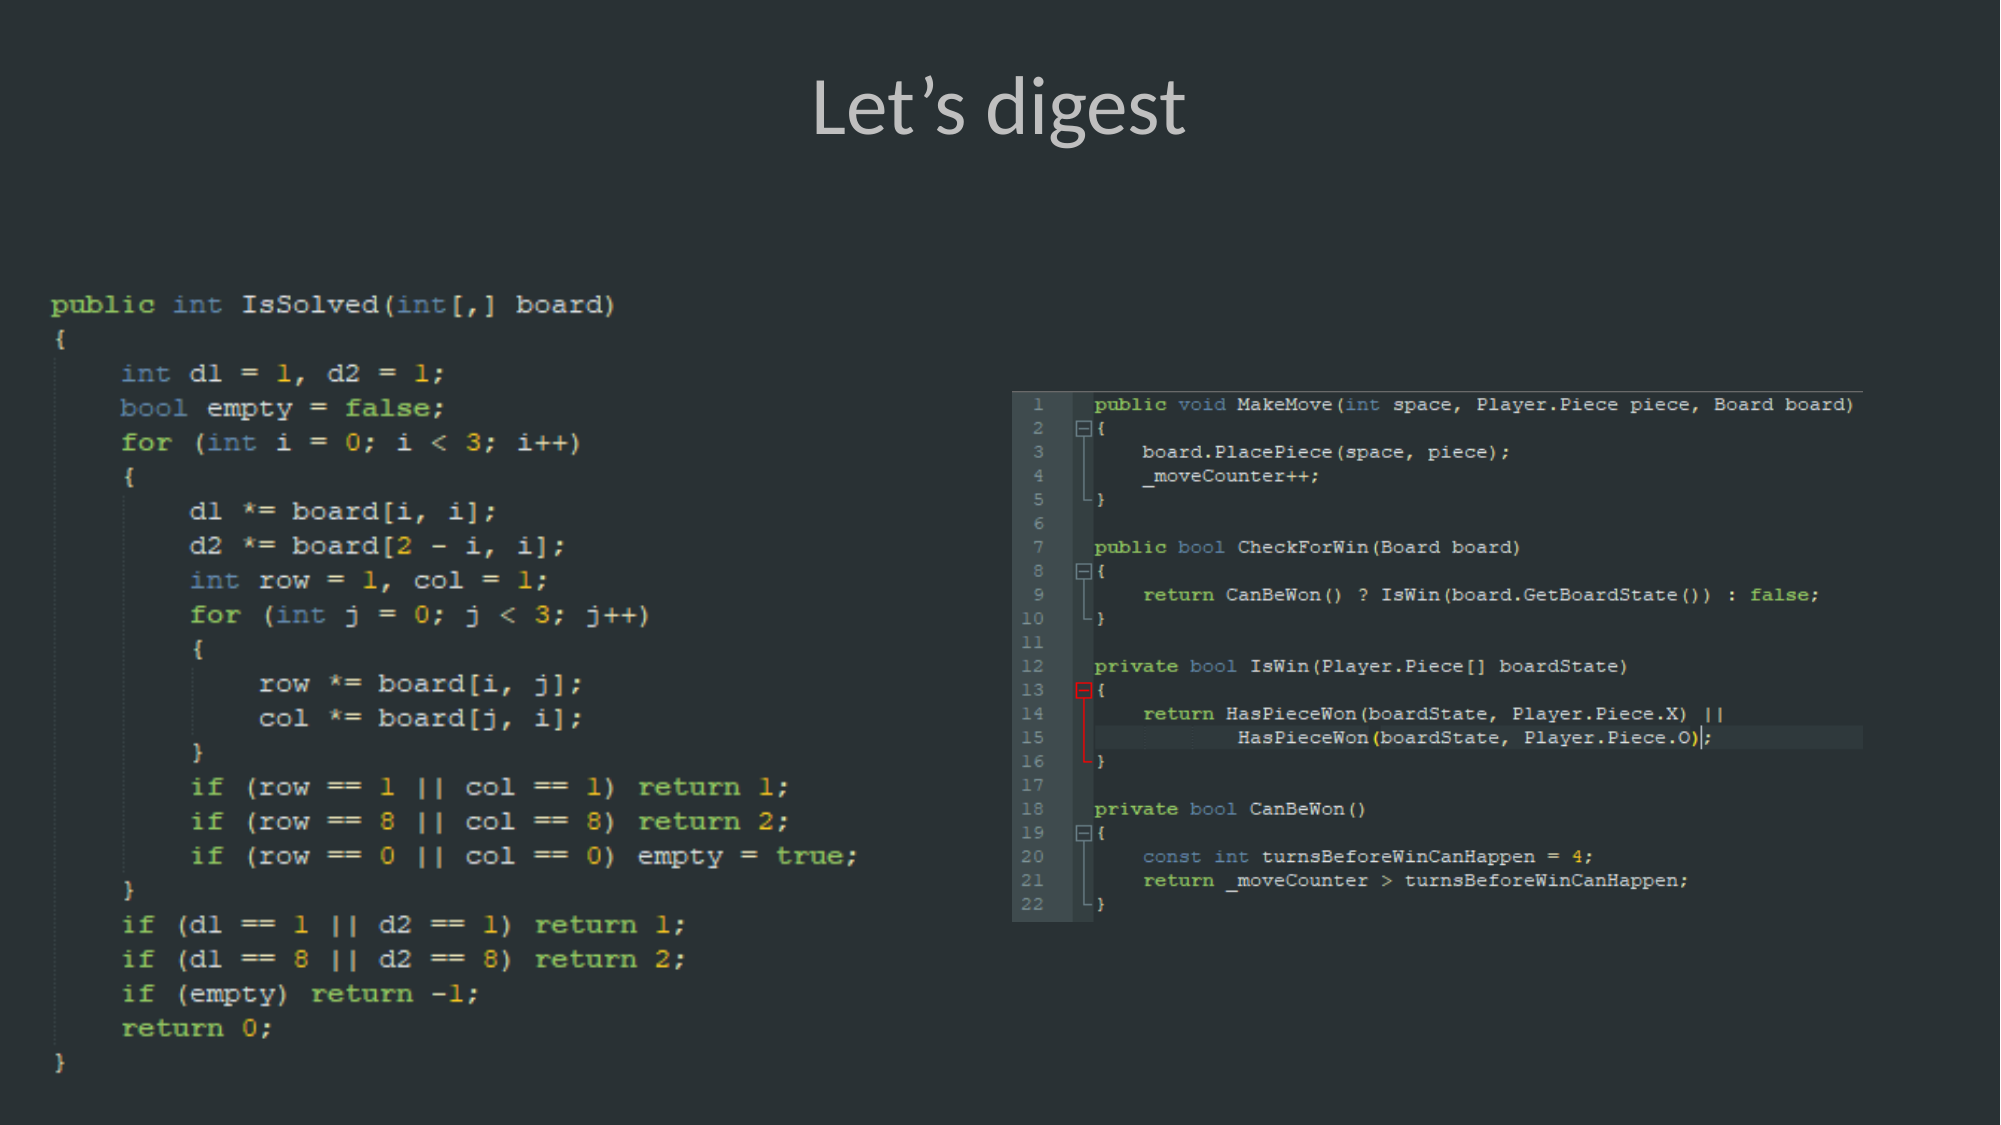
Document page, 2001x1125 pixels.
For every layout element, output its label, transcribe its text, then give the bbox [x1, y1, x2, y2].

text_box Let’s digest [37, 43, 1963, 160]
picture [37, 281, 917, 1082]
picture [1012, 391, 1863, 922]
